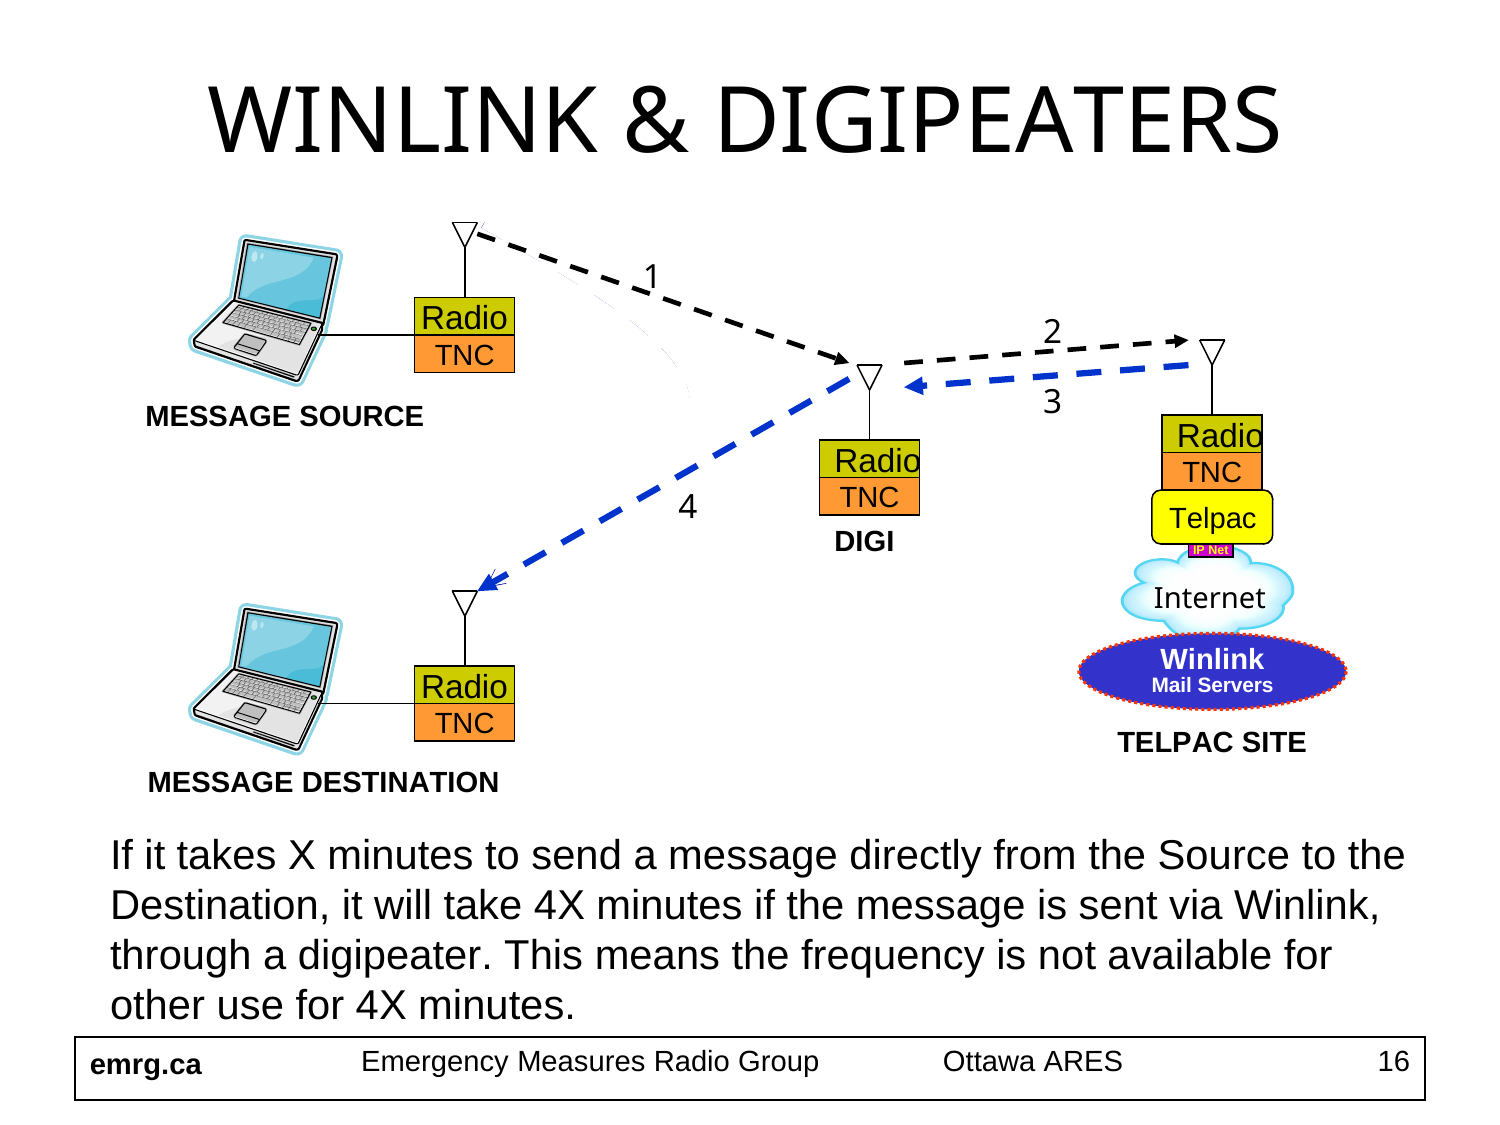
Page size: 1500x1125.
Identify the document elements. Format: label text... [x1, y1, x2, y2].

picture [1118, 544, 1297, 643]
text_box TELPAC SITE [1102, 716, 1322, 767]
text_box MESSAGE DESTINATION [132, 755, 515, 807]
text_box Radio [1162, 415, 1263, 453]
text_box 4 [663, 477, 713, 533]
text_box TNC [414, 335, 515, 373]
text_box TNC [414, 704, 515, 742]
text_box Internet [1139, 571, 1281, 622]
text_box MESSAGE SOURCE [130, 390, 440, 441]
picture [187, 602, 344, 755]
text_box 1 [628, 247, 677, 303]
text_box DIGI [819, 515, 910, 566]
text_box Radio [414, 297, 515, 335]
text_box WINLINK & DIGIPEATERS [70, 21, 1421, 210]
text_box 3 [1028, 372, 1078, 428]
text_box TNC [819, 478, 920, 516]
text_box 2 [1028, 302, 1078, 358]
text_box TNC [1162, 453, 1263, 490]
text_box If it takes X minutes to send a message directly from the Source to the Destination, it will take 4X minutes if the message is sent via Winlink, through a digipeater. This means the frequency is not available for other use for 4X minutes. [85, 819, 1426, 1036]
text_box Winlink Mail Servers [1078, 633, 1347, 710]
picture [187, 233, 344, 388]
text_box IP Net [1188, 544, 1234, 558]
text_box Radio [414, 666, 515, 704]
text_box Telpac [1151, 490, 1273, 545]
text_box Radio [819, 440, 920, 478]
